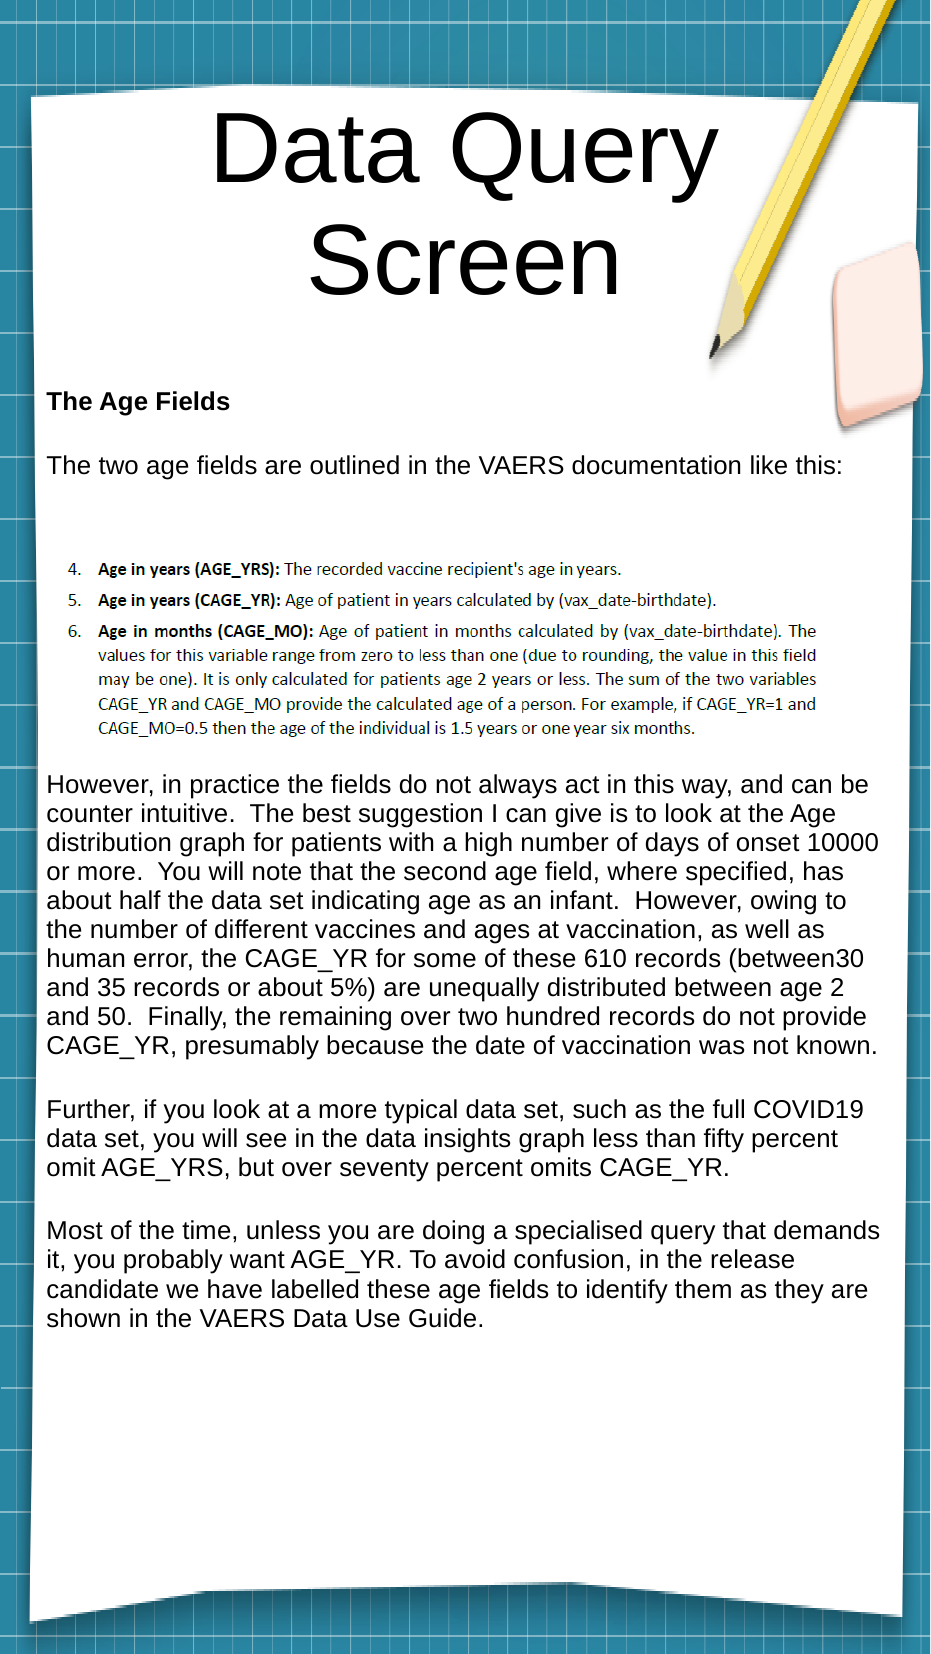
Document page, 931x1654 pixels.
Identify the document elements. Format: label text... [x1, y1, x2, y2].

list The Age Fields The two age fields are outlined in the VAERS documentation like this: However, in practice the fields do not always act in this way, and can be counter intuitive. The best suggestion I can give is to look at the Age distribution graph for patients with a high number of days of onset 10000 or more. You will note that the second age field, where specified, has about half the data set indicating age as an infant. However, owing to the number of different vaccines and ages at vaccination, as well as human error, the CAGE_YR for some of these 610 records (between30 and 35 records or about 5%) are unequally distributed between age 2 and 50. Finally, the remaining over two hundred records do not provide CAGE_YR, presumably because the date of vaccination was not known. Further, if you look at a more typical data set, such as the full COVID19 data set, you will see in the data insights graph less than fifty percent omit AGE_YRS, but over seventy percent omits CAGE_YR. Most of the time, unless you are doing a specialised query that demands it, you probably want AGE_YR. To avoid confusion, in the release candidate we have labelled these age fields to identify them as they are shown in the VAERS Data Use Guide. [46, 386, 884, 1346]
picture [0, 0, 931, 1654]
title Data Query Screen [46, 65, 884, 342]
